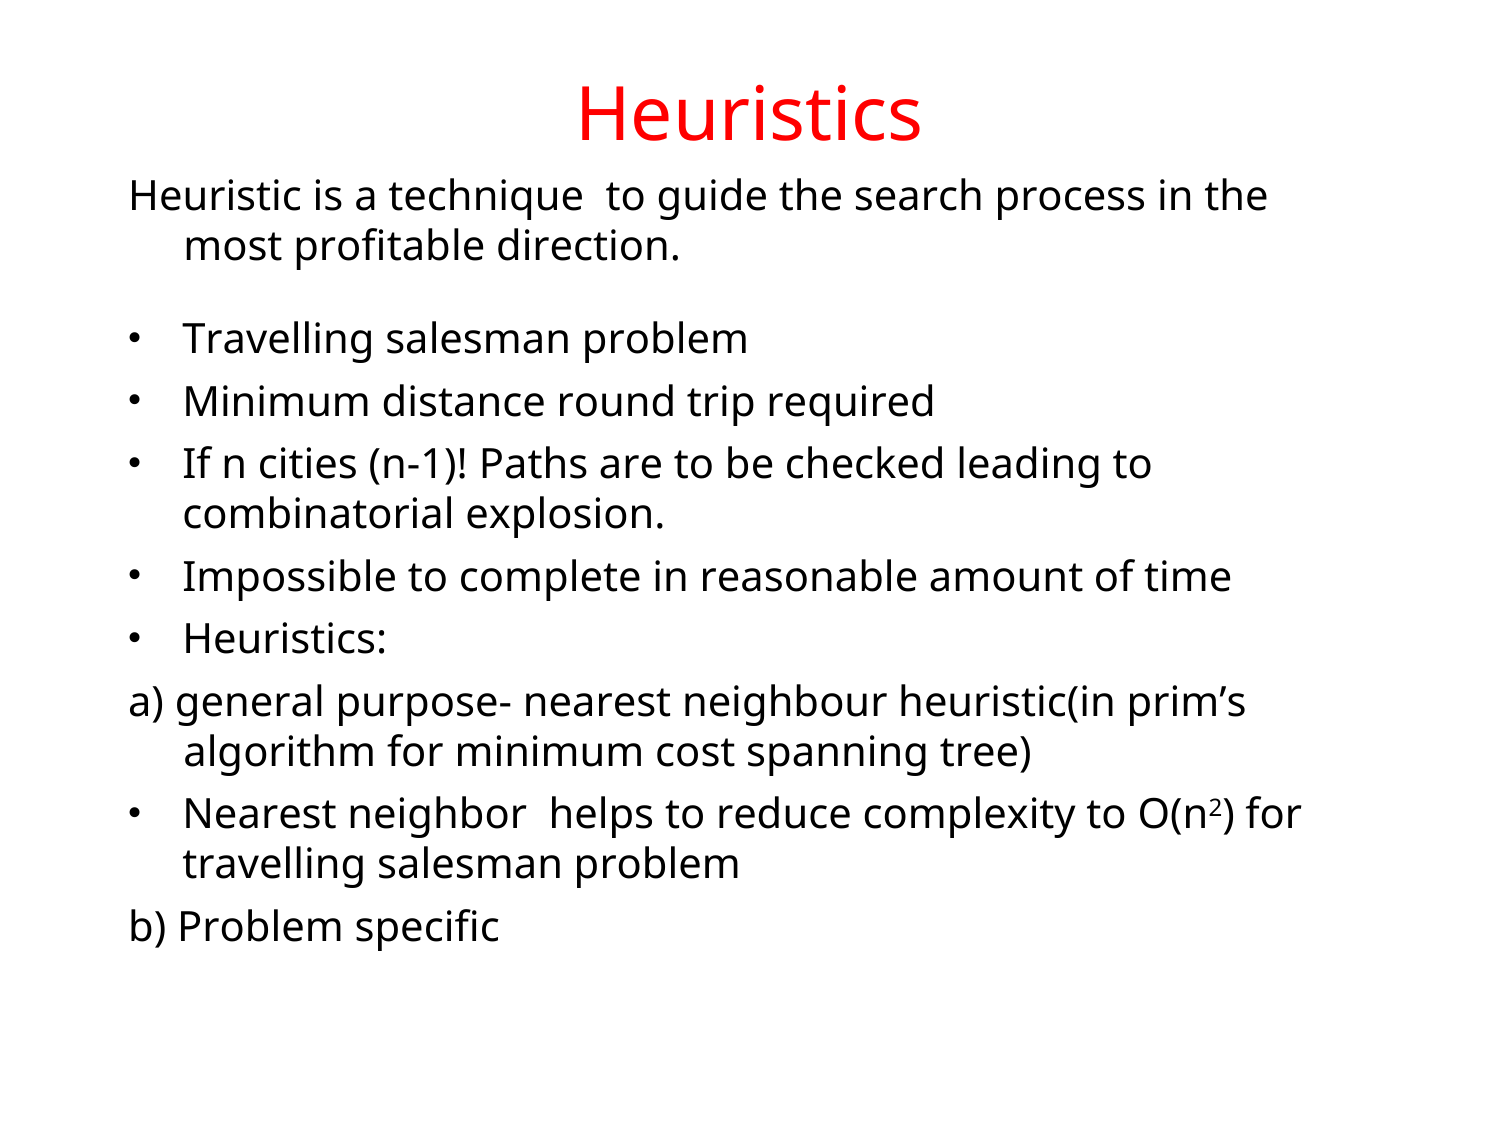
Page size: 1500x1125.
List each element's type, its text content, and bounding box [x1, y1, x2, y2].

text_box Heuristics Heuristic is a technique to guide the search process in the most profitable direction. [112, 92, 1387, 243]
text_box Travelling salesman problem Minimum distance round trip required If n cities (n-1)! Paths are to be checked leading to combinatorial explosion. Impossible to complete in reasonable amount of time Heuristics: a) general purpose- nearest neighbour heuristic(in prim’s algorithm for minimum cost spanning tree) Nearest neighbor helps to reduce complexity to O(n2) for travelling salesman problem b) Problem specific [112, 304, 1387, 1000]
